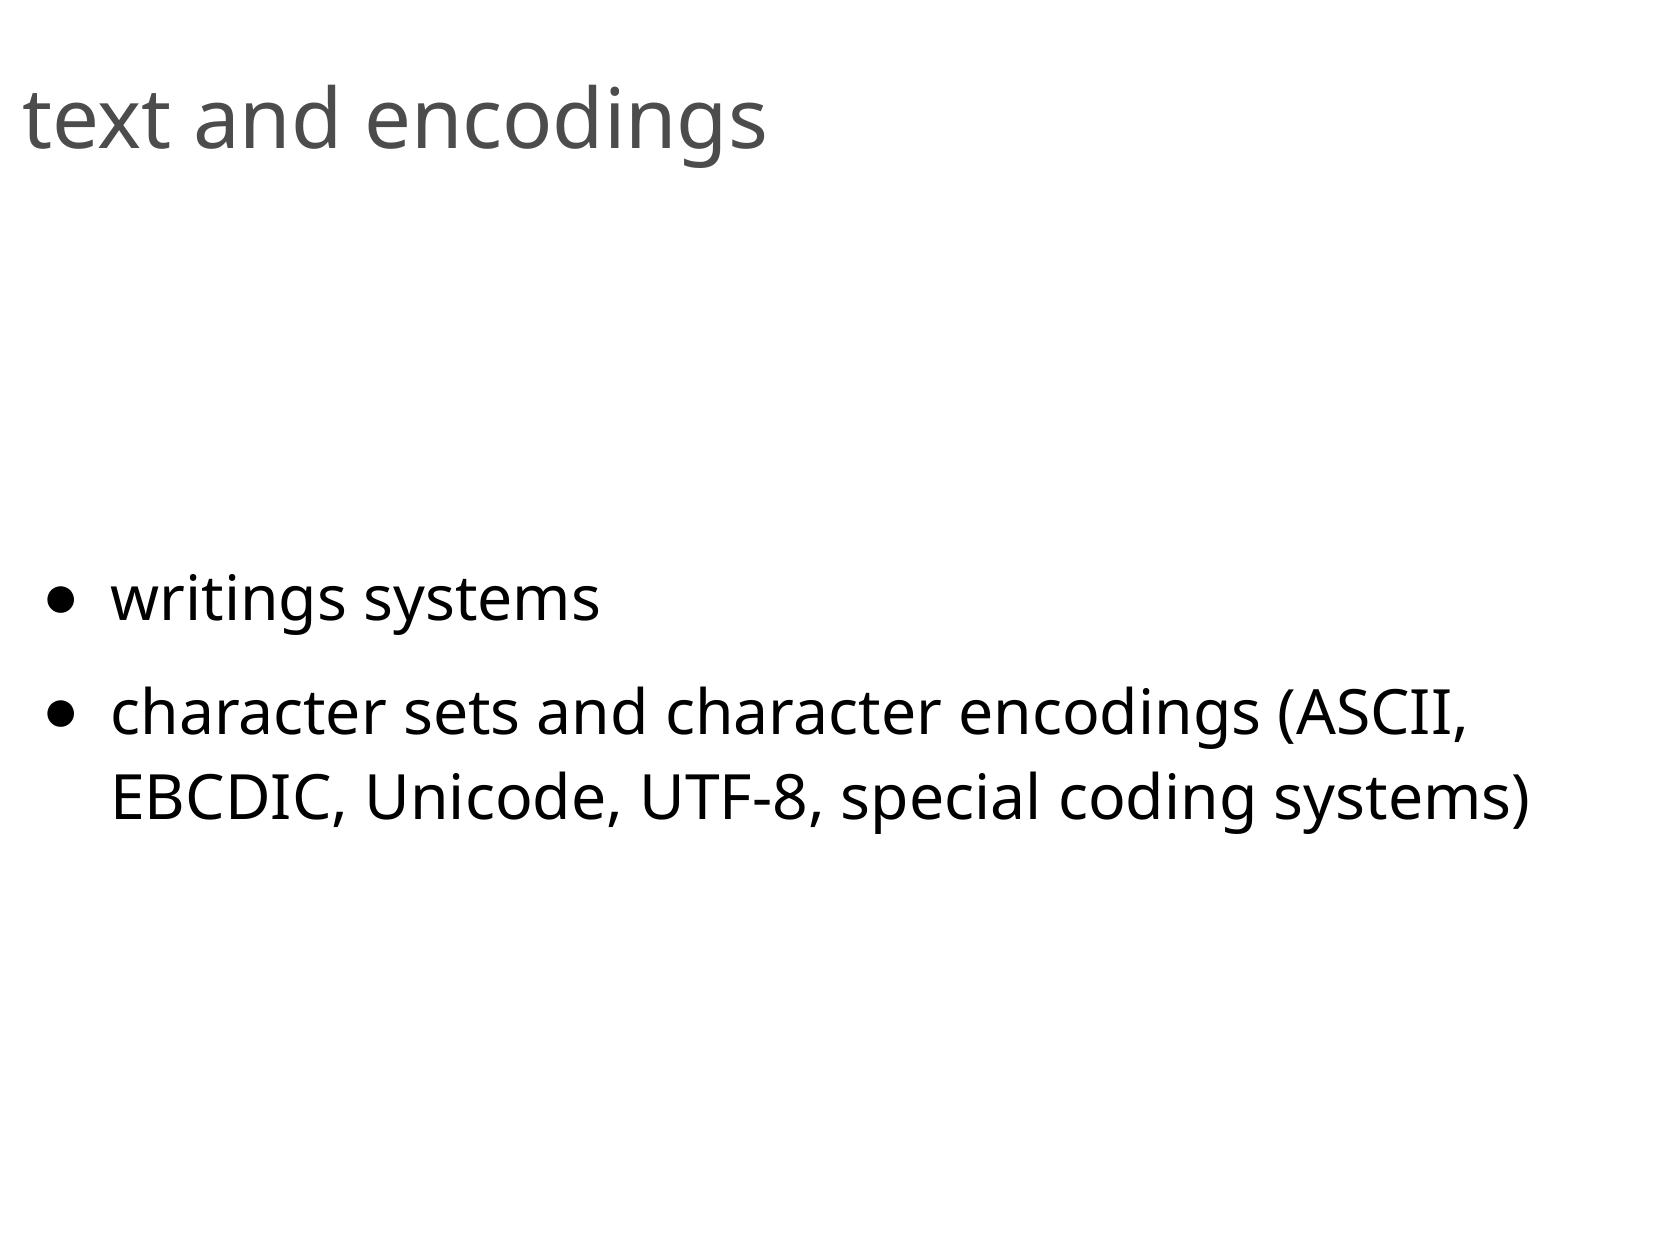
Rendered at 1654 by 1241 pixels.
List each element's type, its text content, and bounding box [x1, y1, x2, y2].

title text and encodings [22, 19, 1654, 213]
list writings systems character sets and character encodings (ASCII, EBCDIC, Unicode, UTF-8, special coding systems) [25, 233, 1654, 1158]
